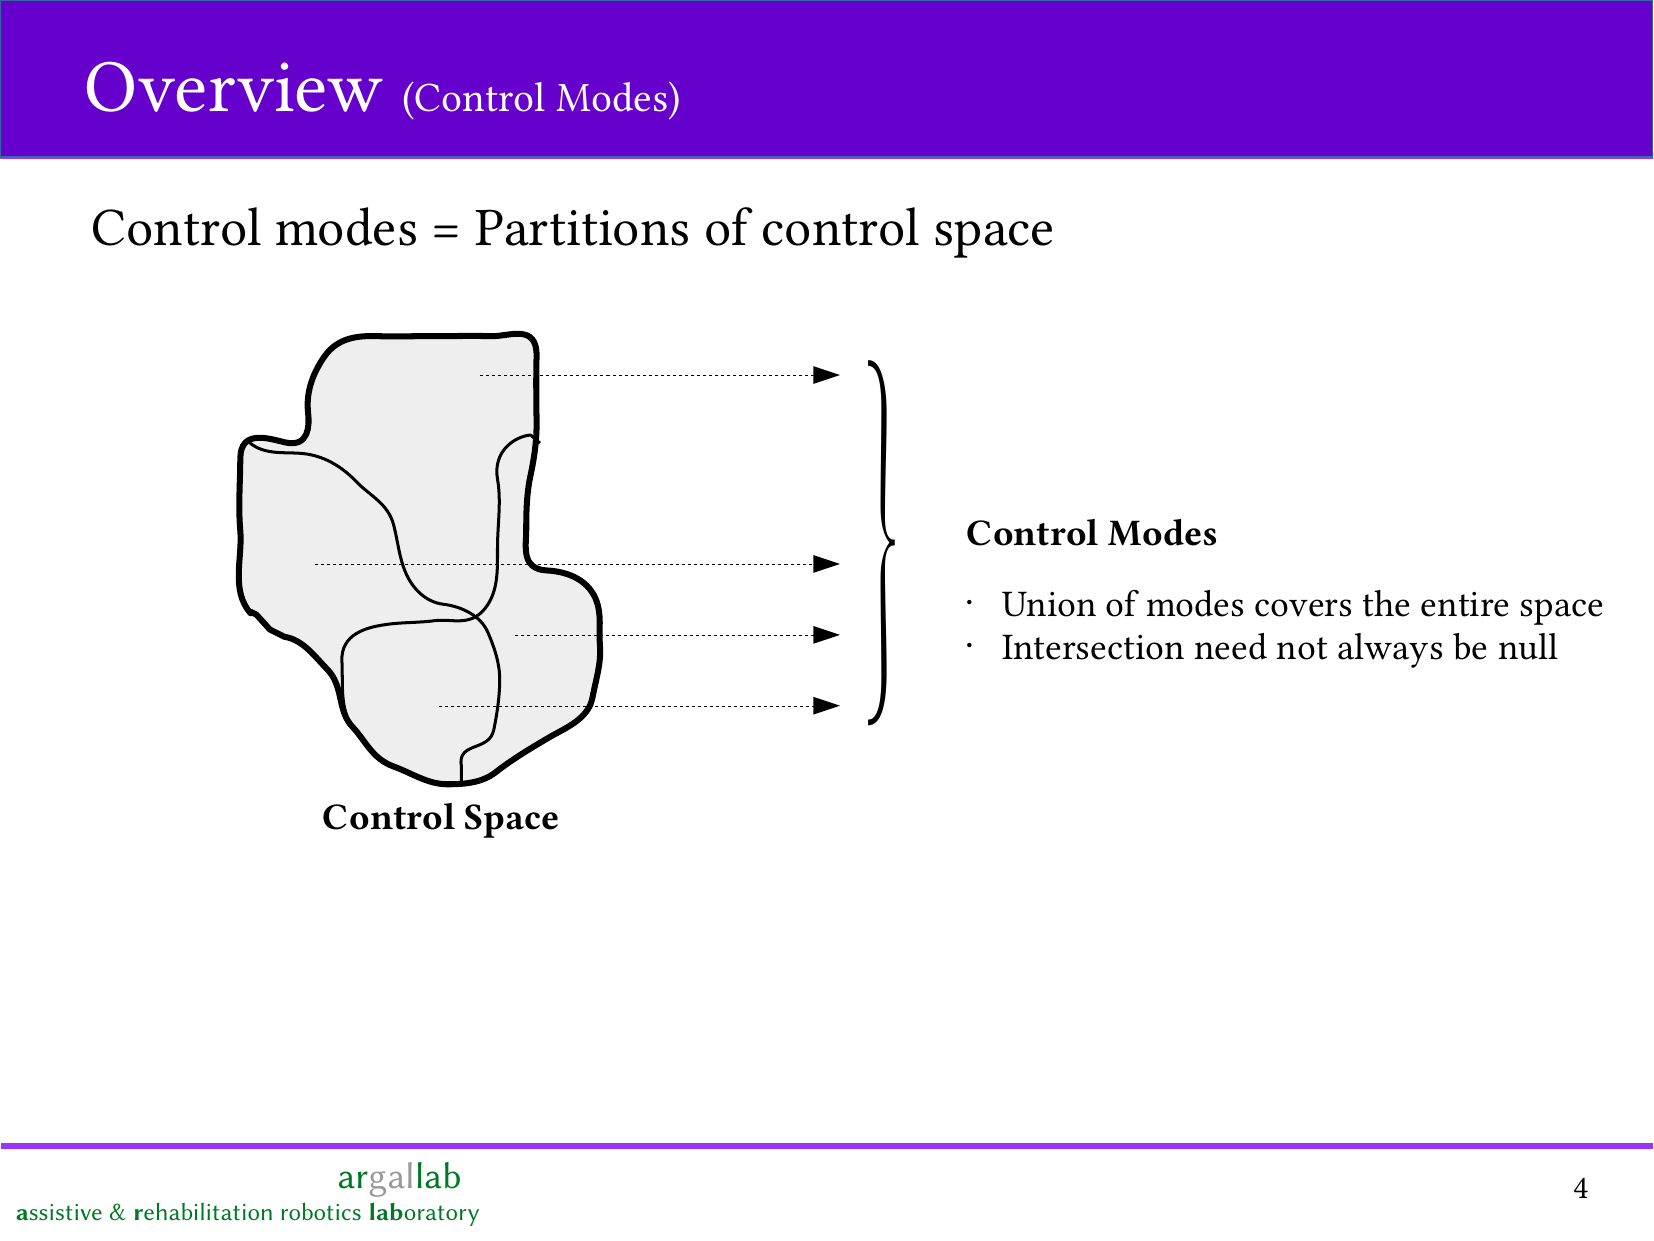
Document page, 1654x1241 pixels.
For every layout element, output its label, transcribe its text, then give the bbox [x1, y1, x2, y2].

text_box Control Space [308, 788, 575, 847]
chart [828, 337, 946, 736]
text_box Control Modes [951, 504, 1234, 563]
text_box Union of modes covers the entire space Intersection need not always be null [951, 575, 1620, 677]
text_box Overview (Control Modes) [69, 36, 1621, 138]
text_box [463, 437, 601, 784]
text_box [344, 620, 498, 785]
text_box Control modes = Partitions of control space [41, 189, 1171, 432]
text_box [238, 333, 537, 702]
